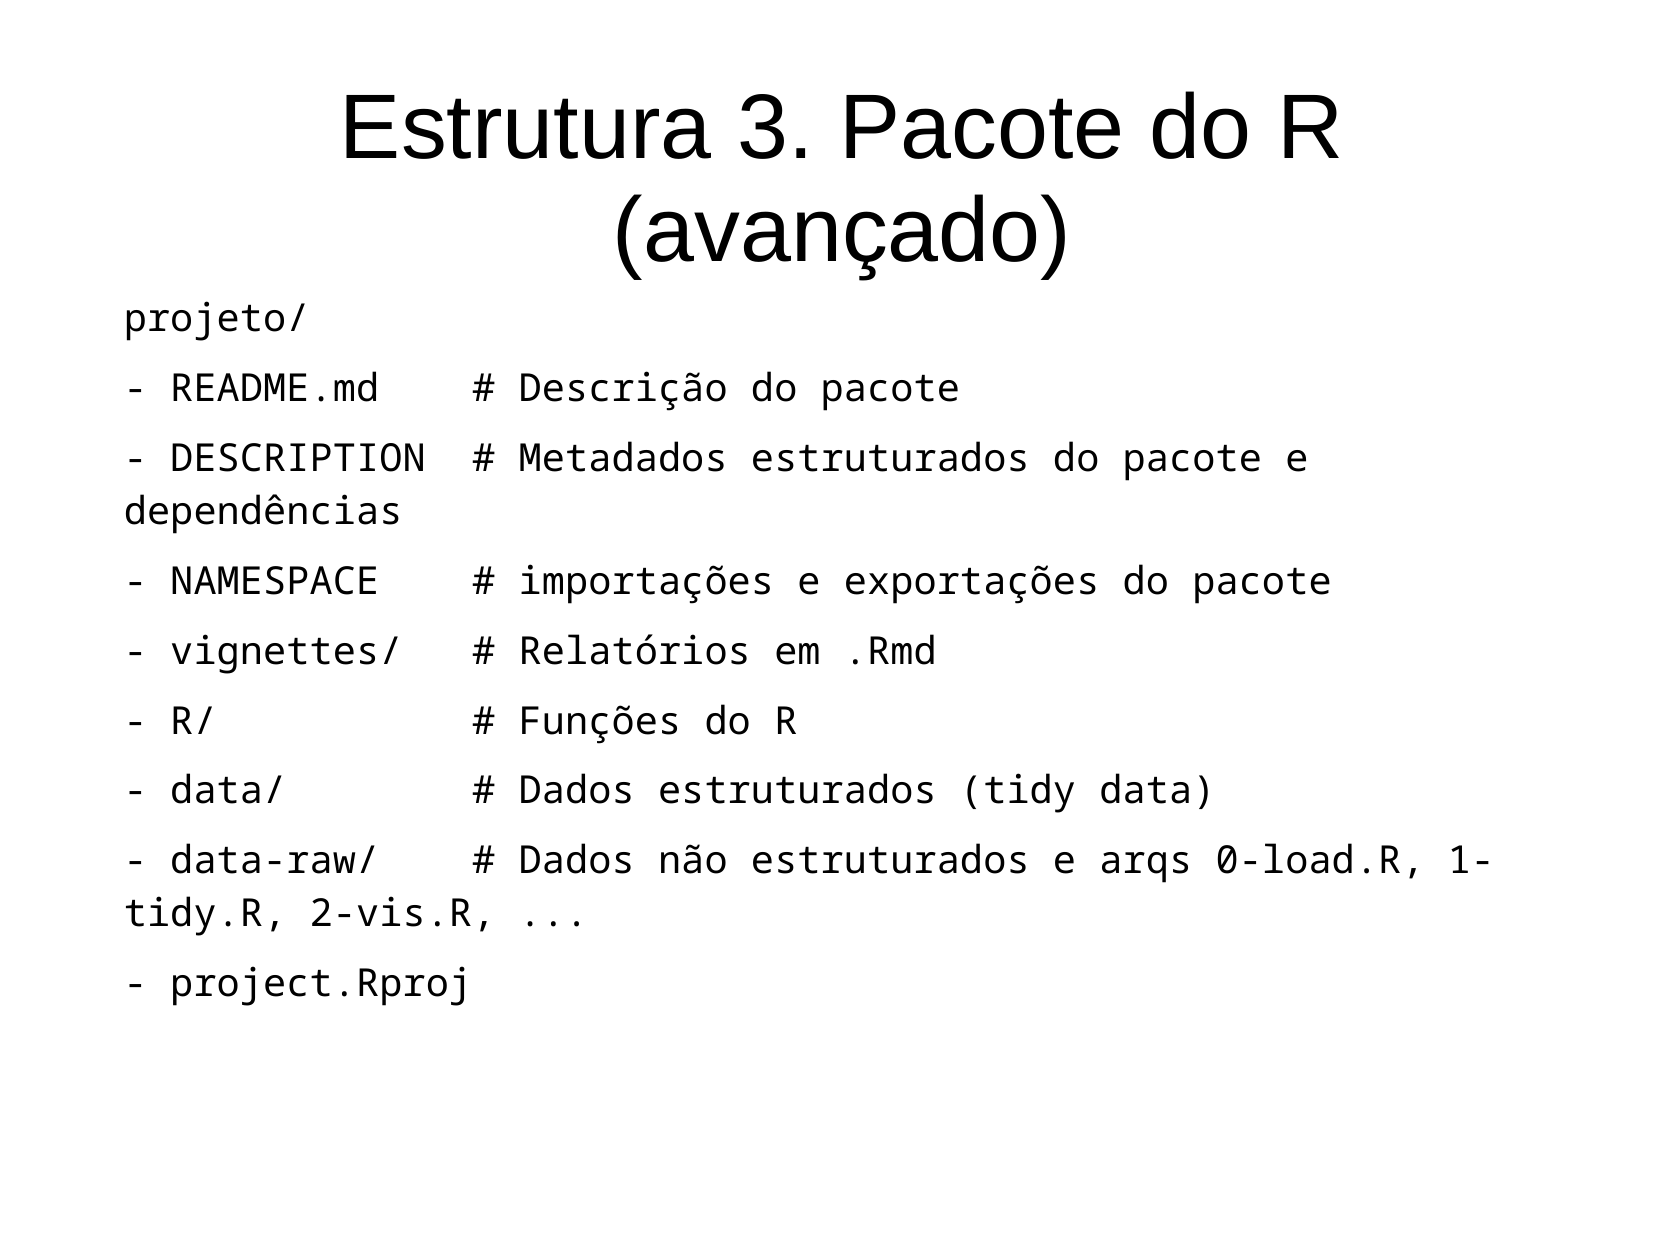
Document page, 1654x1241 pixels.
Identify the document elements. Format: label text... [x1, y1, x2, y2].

list projeto/ - README.md # Descrição do pacote - DESCRIPTION # Metadados estruturados do pacote e dependências - NAMESPACE # importações e exportações do pacote - vignettes/ # Relatórios em .Rmd - R/ # Funções do R - data/ # Dados estruturados (tidy data) - data-raw/ # Dados não estruturados e arqs 0-load.R, 1-tidy.R, 2-vis.R, ... - project.Rproj [82, 290, 1571, 1010]
title Estrutura 3. Pacote do R (avançado) [98, 65, 1587, 291]
